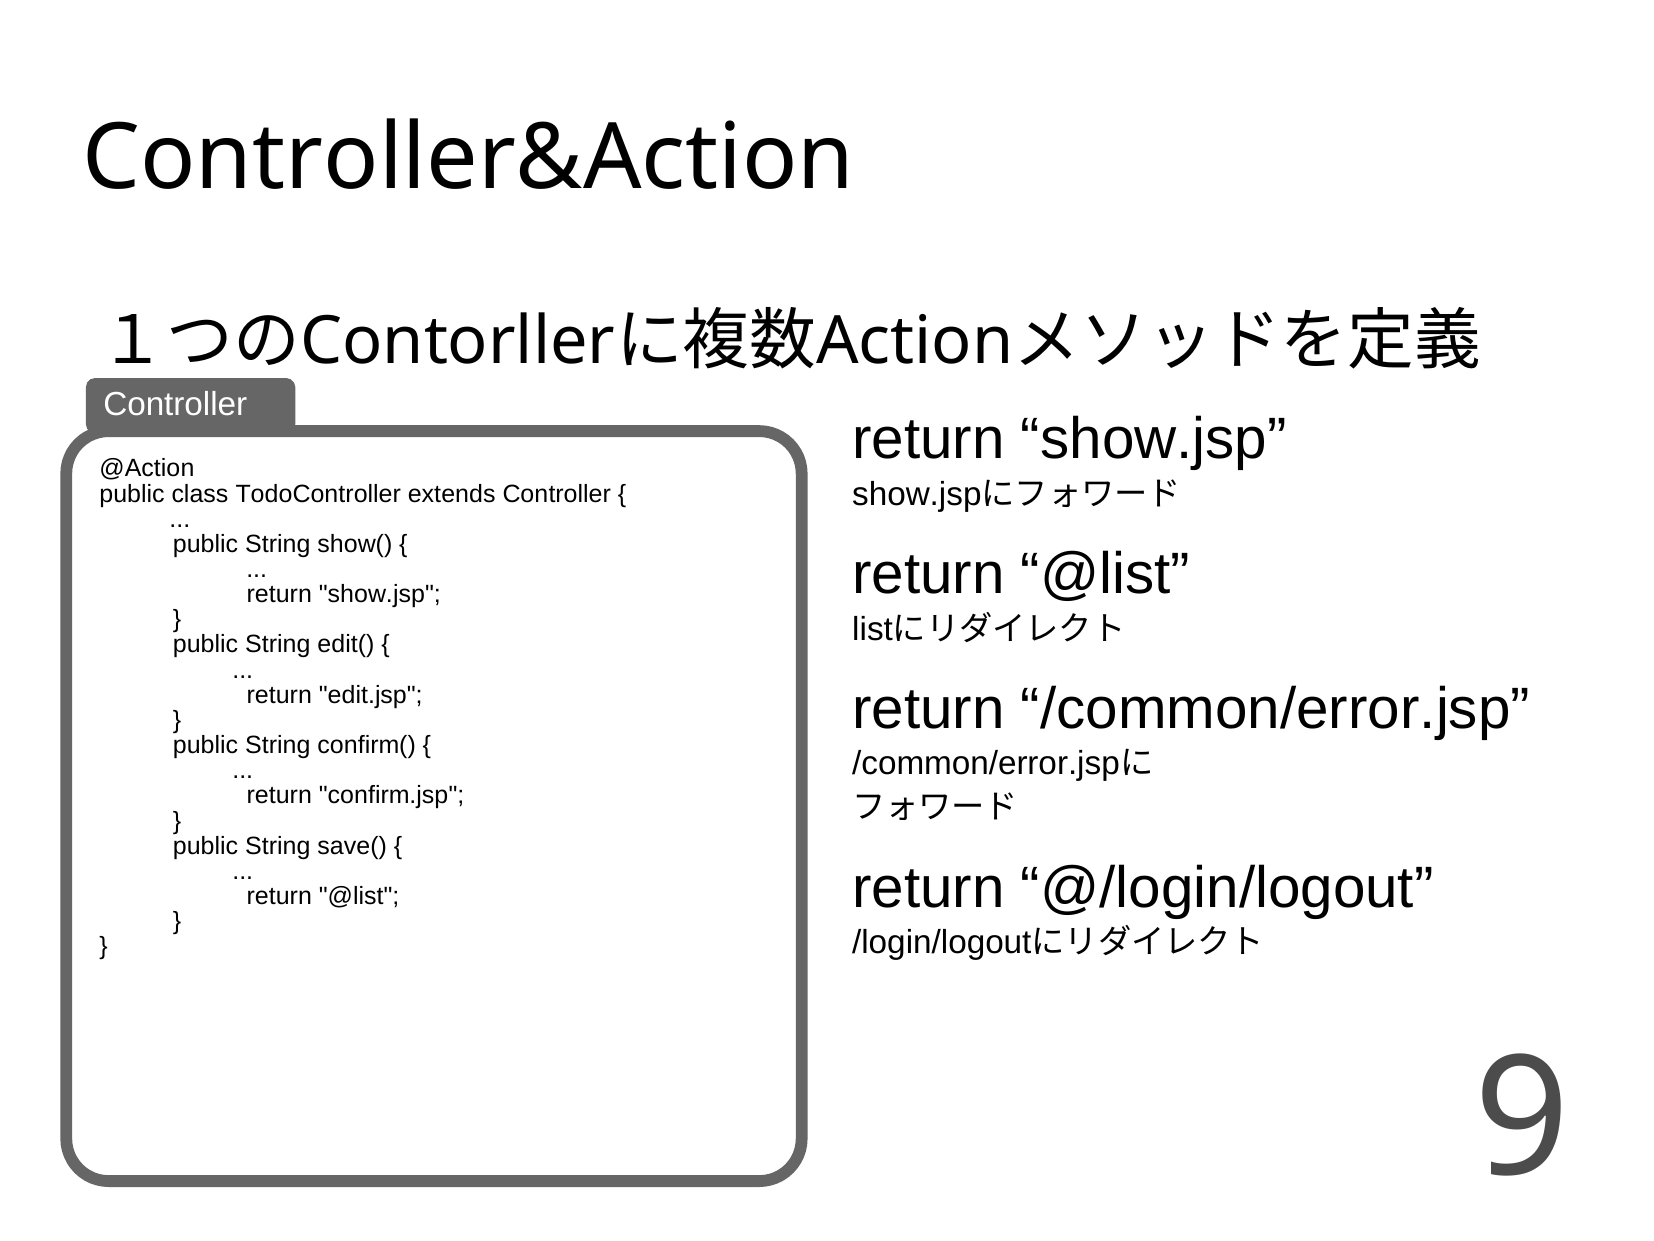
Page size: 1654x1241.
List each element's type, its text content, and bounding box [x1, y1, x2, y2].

text_box @Action public class TodoController extends Controller { ... public String show() { ... return "show.jsp"; } public String edit() { ... return "edit.jsp"; } public String confirm() { ... return "confirm.jsp"; } public String save() { ... return "@list"; } } [66, 431, 802, 1182]
list １つのContorllerに複数Actionメソッドを定義 [82, 290, 1571, 1094]
text_box return “show.jsp” show.jspにフォワード return “@list” listにリダイレクト return “/common/error.jsp” /common/error.jspに フォワード return “@/login/logout” /login/logoutにリダイレクト [837, 404, 1565, 1049]
title Controller&Action [82, 48, 1571, 258]
text_box Controller [85, 378, 296, 434]
